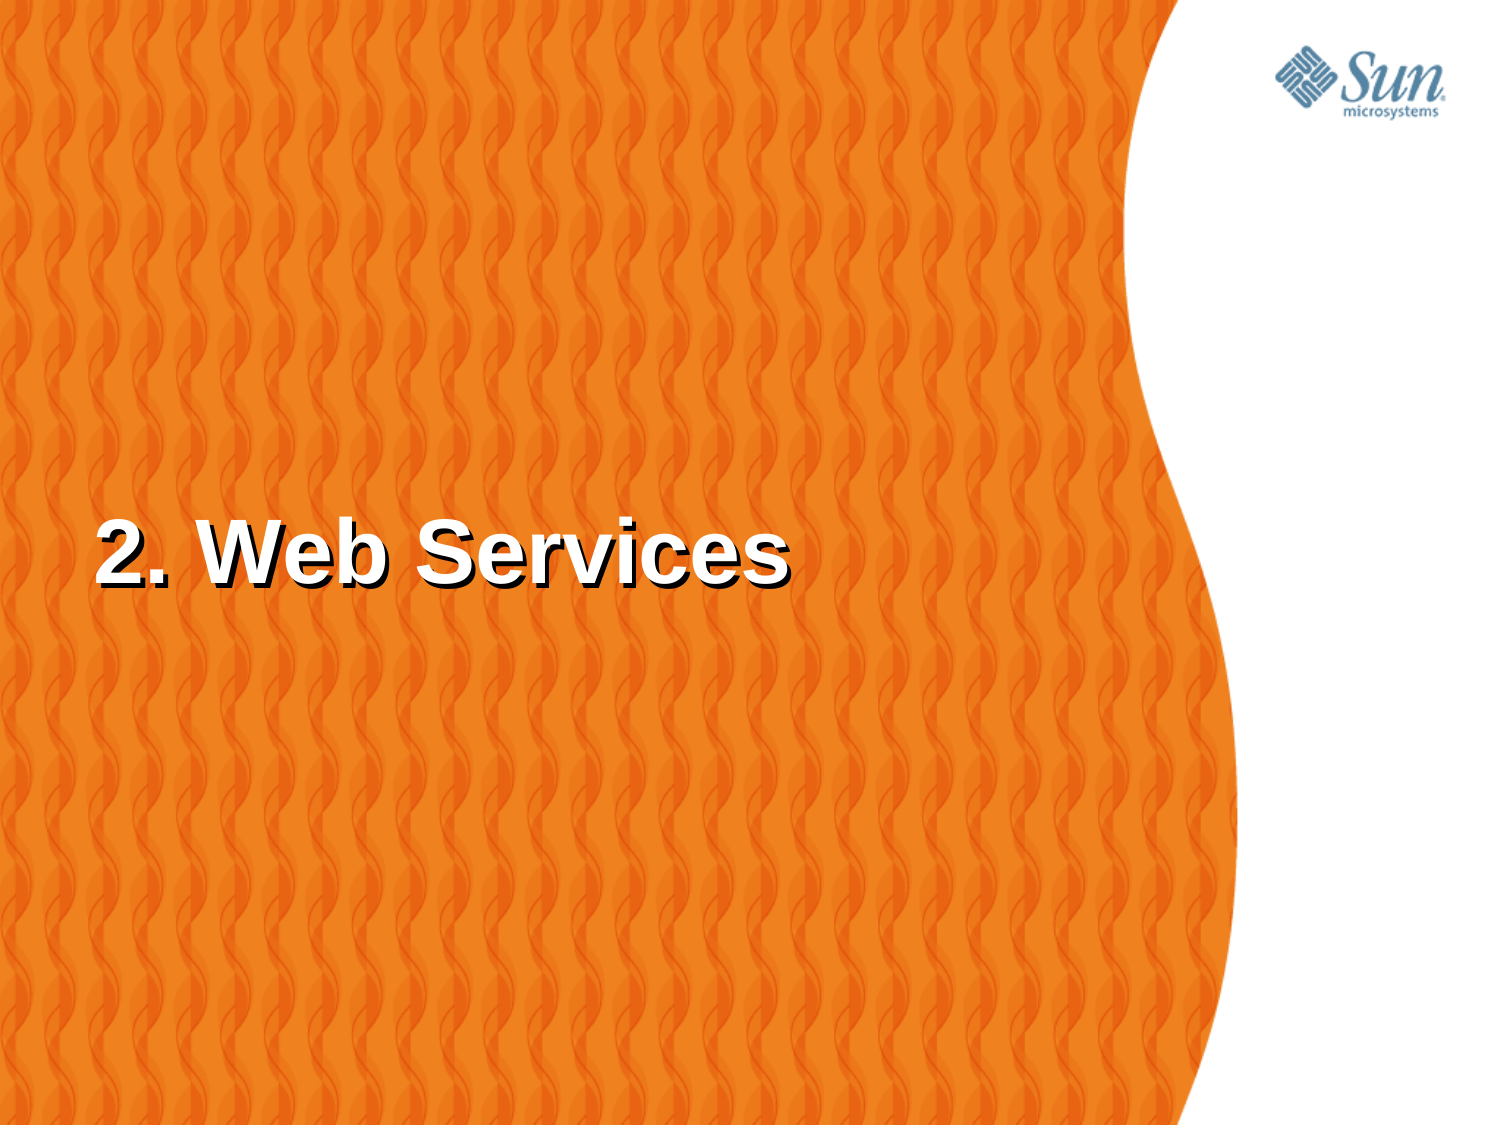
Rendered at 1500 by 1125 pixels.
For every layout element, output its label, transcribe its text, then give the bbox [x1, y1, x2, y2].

picture [0, 0, 1500, 1125]
title 2. Web Services [93, 487, 1059, 601]
